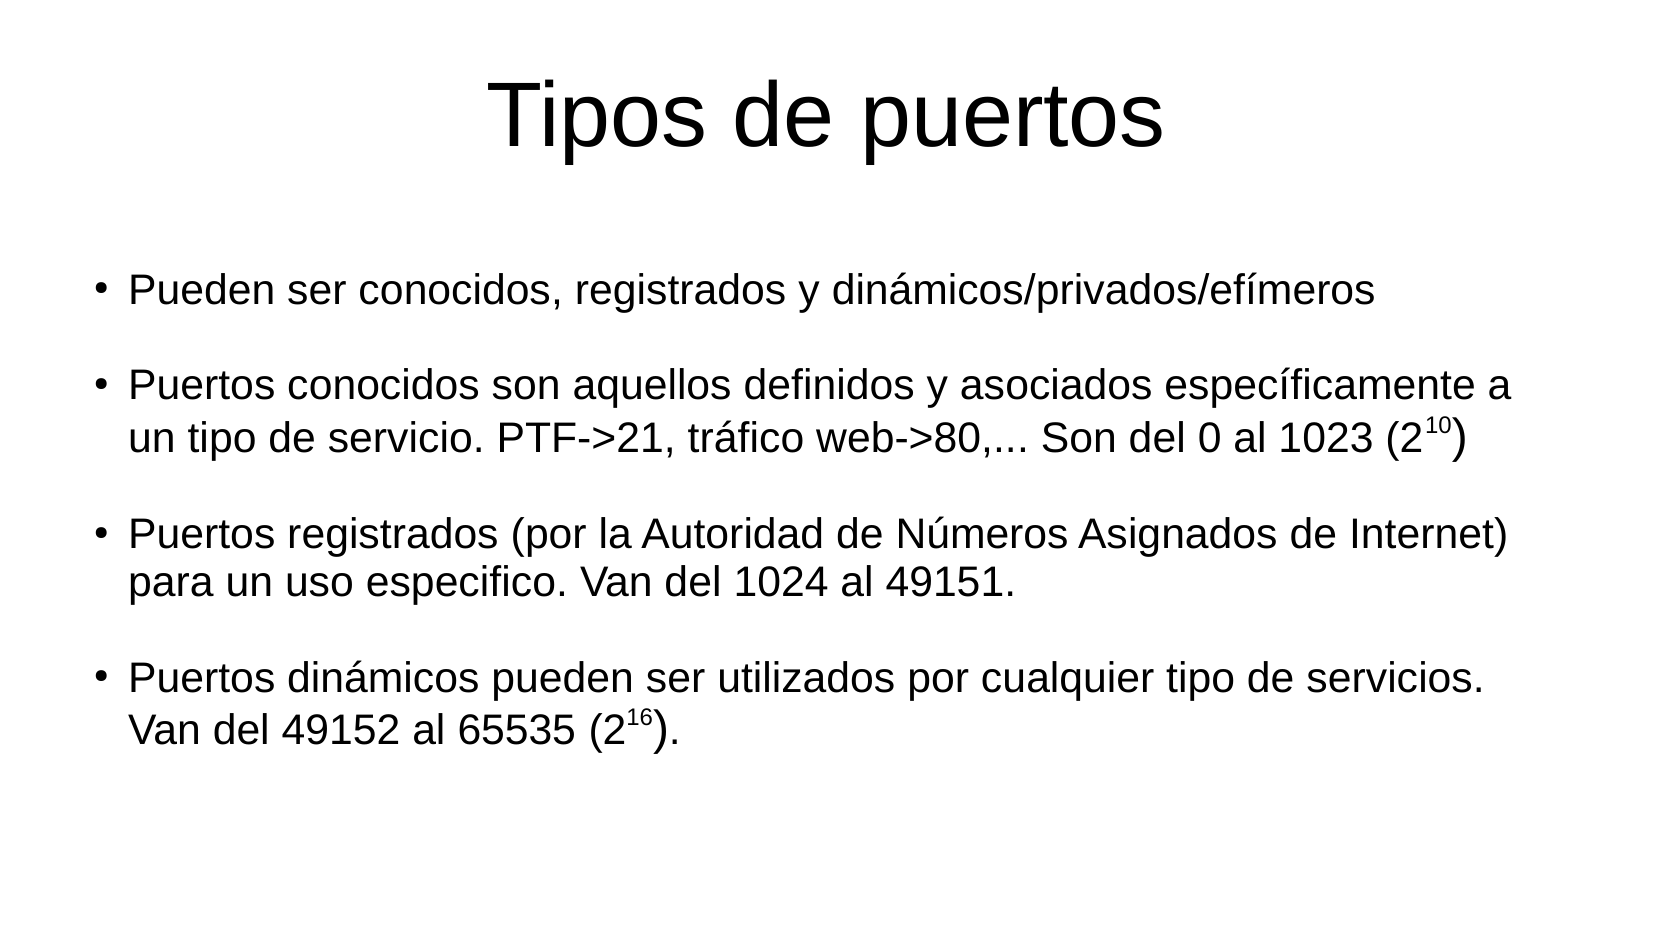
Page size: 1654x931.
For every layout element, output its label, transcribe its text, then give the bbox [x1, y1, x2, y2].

title Tipos de puertos [82, 37, 1571, 193]
list Pueden ser conocidos, registrados y dinámicos/privados/efímeros Puertos conocidos son aquellos definidos y asociados específicamente a un tipo de servicio. PTF->21, tráfico web->80,... Son del 0 al 1023 (210) Puertos registrados (por la Autoridad de Números Asignados de Internet) para un uso especifico. Van del 1024 al 49151. Puertos dinámicos pueden ser utilizados por cualquier tipo de servicios. Van del 49152 al 65535 (216). [82, 217, 1571, 758]
